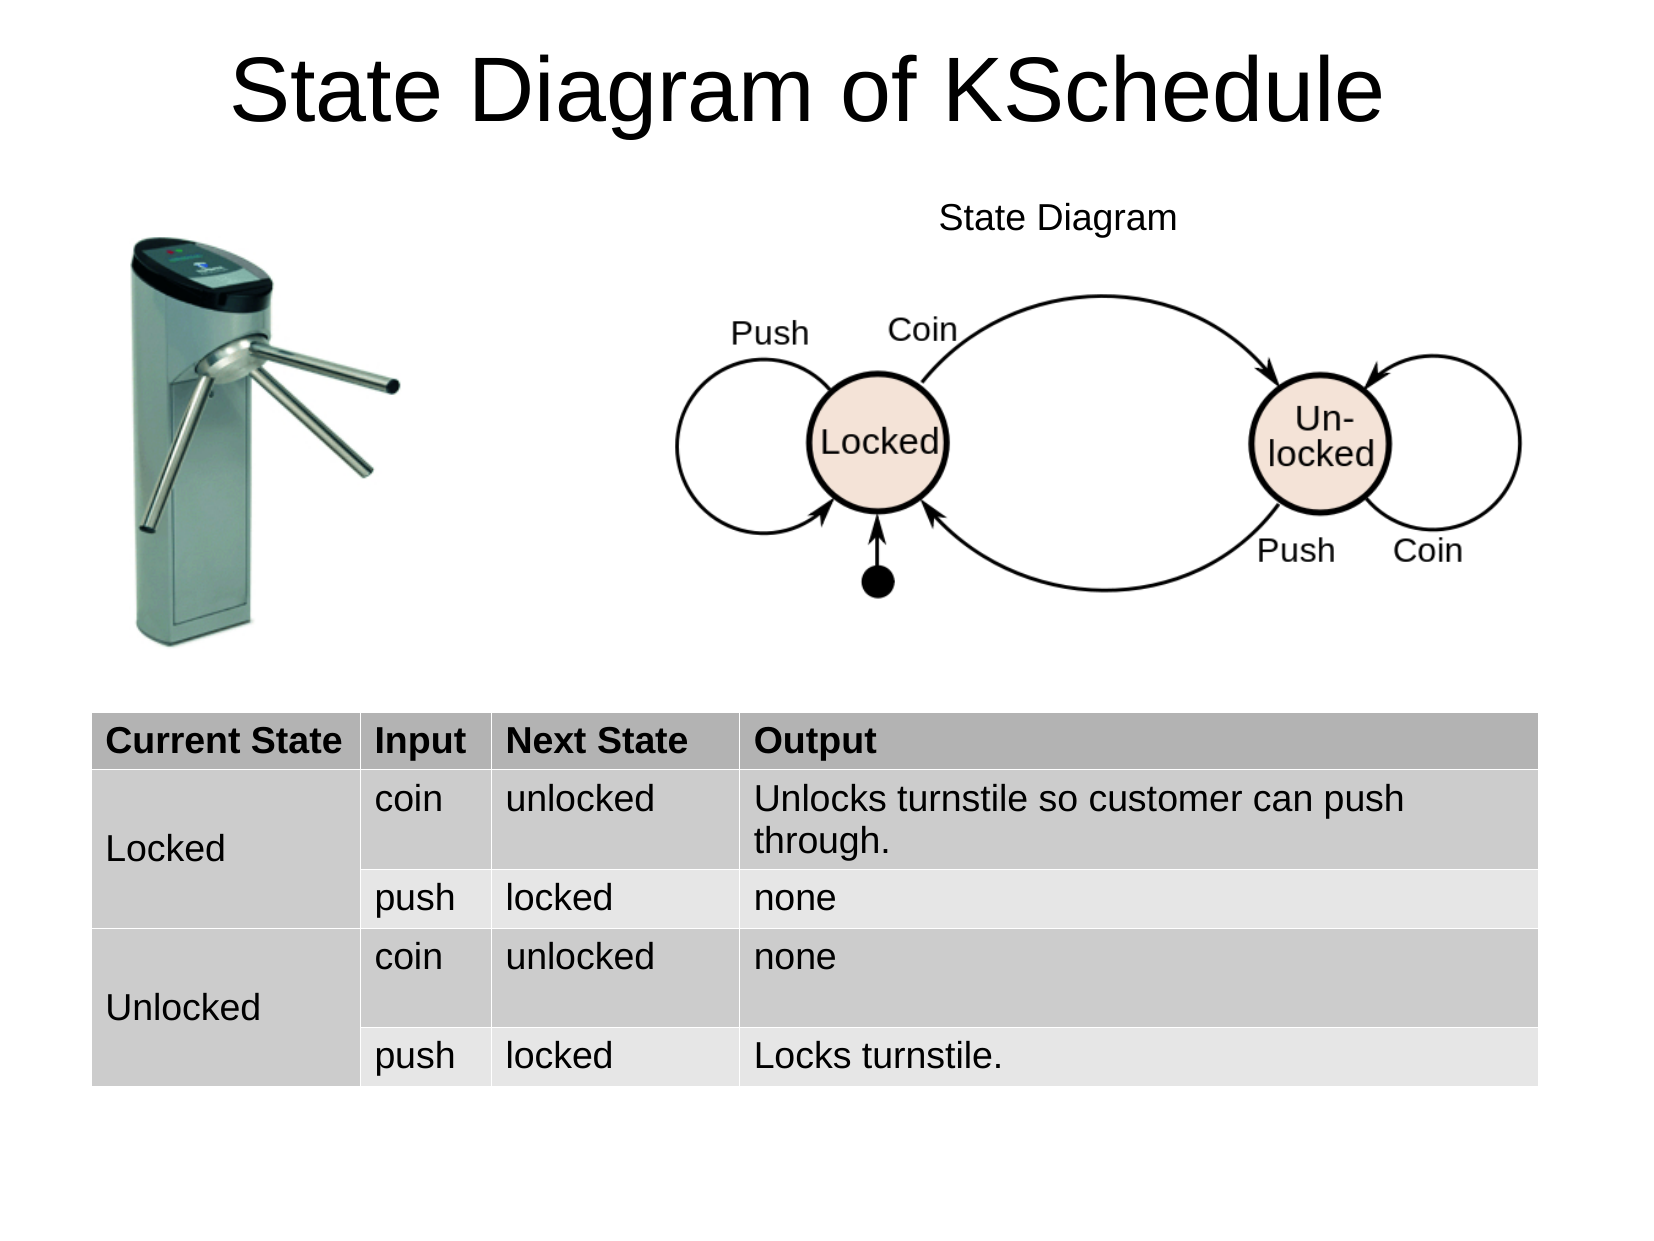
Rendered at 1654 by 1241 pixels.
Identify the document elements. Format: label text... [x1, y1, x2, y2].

table_cell unlocked [492, 929, 739, 1027]
table_cell Locked [92, 770, 360, 928]
table_header Current State [92, 713, 360, 769]
table_cell coin [361, 770, 491, 869]
table_cell push [361, 870, 491, 928]
table_header Input [361, 713, 491, 769]
table_cell Locks turnstile. [740, 1028, 1538, 1086]
table_cell none [740, 870, 1538, 928]
table_cell locked [492, 1028, 739, 1086]
table_cell push [361, 1028, 491, 1086]
table_header Output [740, 713, 1538, 769]
table_cell none [740, 929, 1538, 1027]
table_cell Unlocks turnstile so customer can push through. [740, 770, 1538, 869]
table_cell unlocked [492, 770, 739, 869]
picture [614, 233, 1583, 654]
table_cell Unlocked [92, 929, 360, 1086]
table_cell coin [361, 929, 491, 1027]
text_box State Diagram [924, 188, 1193, 246]
picture [129, 236, 402, 650]
table_header Next State [492, 713, 739, 769]
table_cell locked [492, 870, 739, 928]
title State Diagram of KSchedule [70, 38, 1571, 141]
